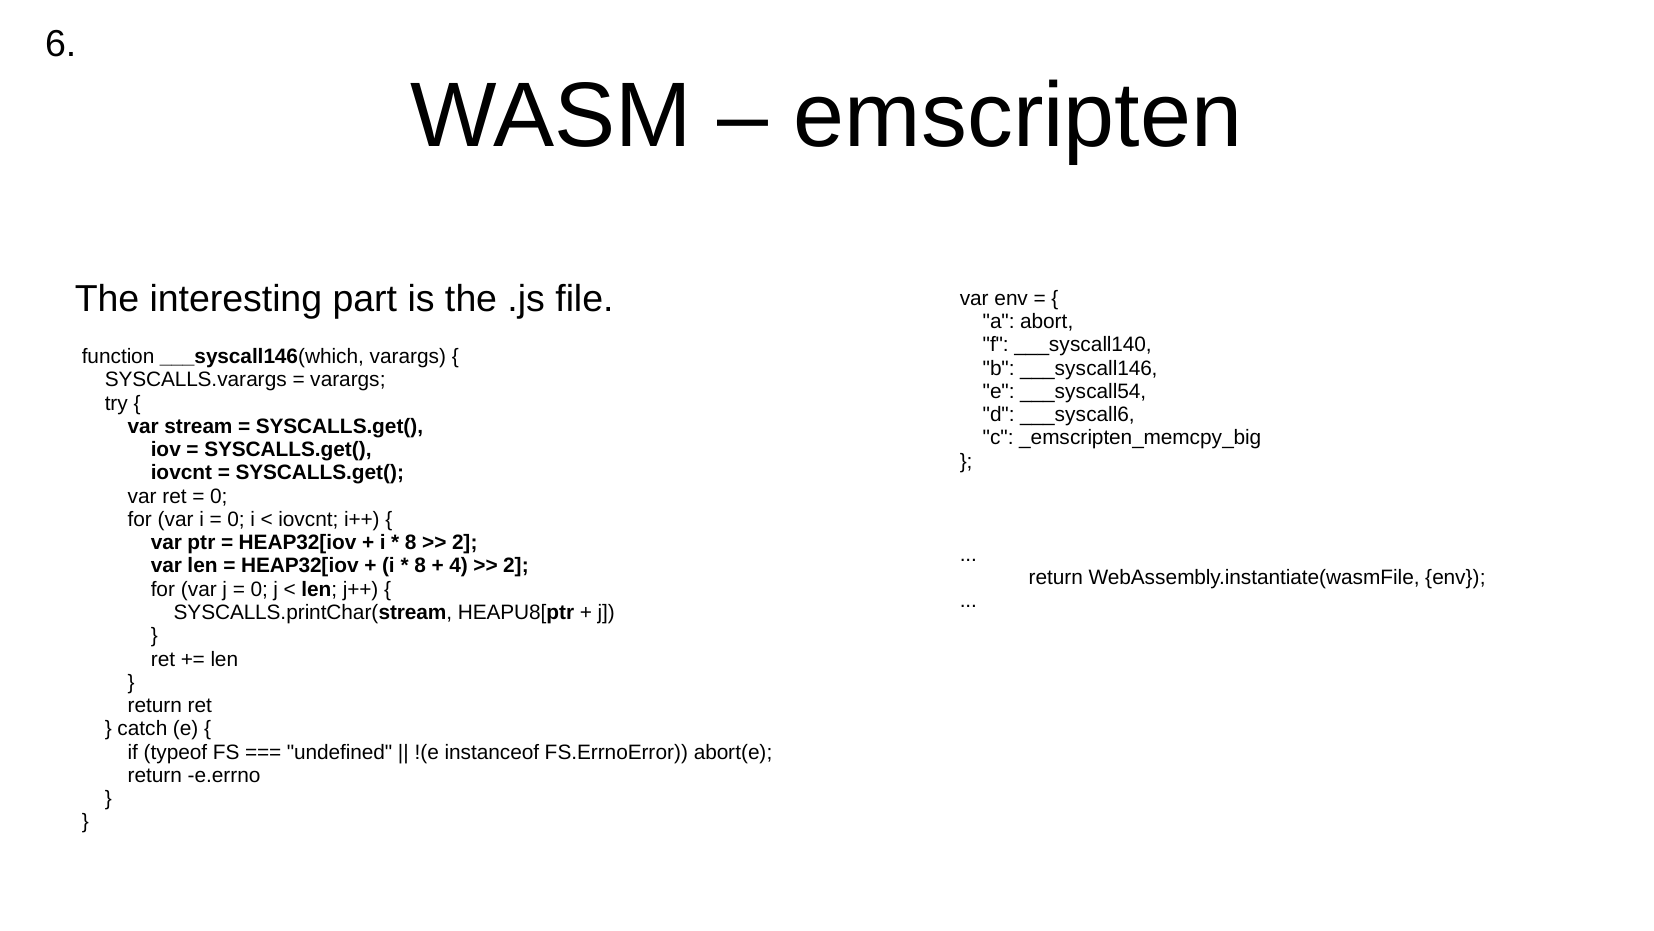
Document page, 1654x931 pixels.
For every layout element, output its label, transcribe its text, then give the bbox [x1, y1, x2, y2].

text_box function ___syscall146(which, varargs) { SYSCALLS.varargs = varargs; try { var stream = SYSCALLS.get(), iov = SYSCALLS.get(), iovcnt = SYSCALLS.get(); var ret = 0; for (var i = 0; i < iovcnt; i++) { var ptr = HEAP32[iov + i * 8 >> 2]; var len = HEAP32[iov + (i * 8 + 4) >> 2]; for (var j = 0; j < len; j++) { SYSCALLS.printChar(stream, HEAPU8[ptr + j]) } ret += len } return ret } catch (e) { if (typeof FS === "undefined" || !(e instanceof FS.ErrnoError)) abort(e); return -e.errno } } [67, 337, 796, 841]
text_box var env = { "a": abort, "f": ___syscall140, "b": ___syscall146, "e": ___syscall54, "d": ___syscall6, "c": _emscripten_memcpy_big }; ... return WebAssembly.instantiate(wasmFile, {env}); ... [945, 279, 1520, 631]
text_box The interesting part is the .js file. [60, 270, 1396, 376]
text_box 6. [30, 15, 92, 72]
title WASM – emscripten [82, 37, 1571, 193]
